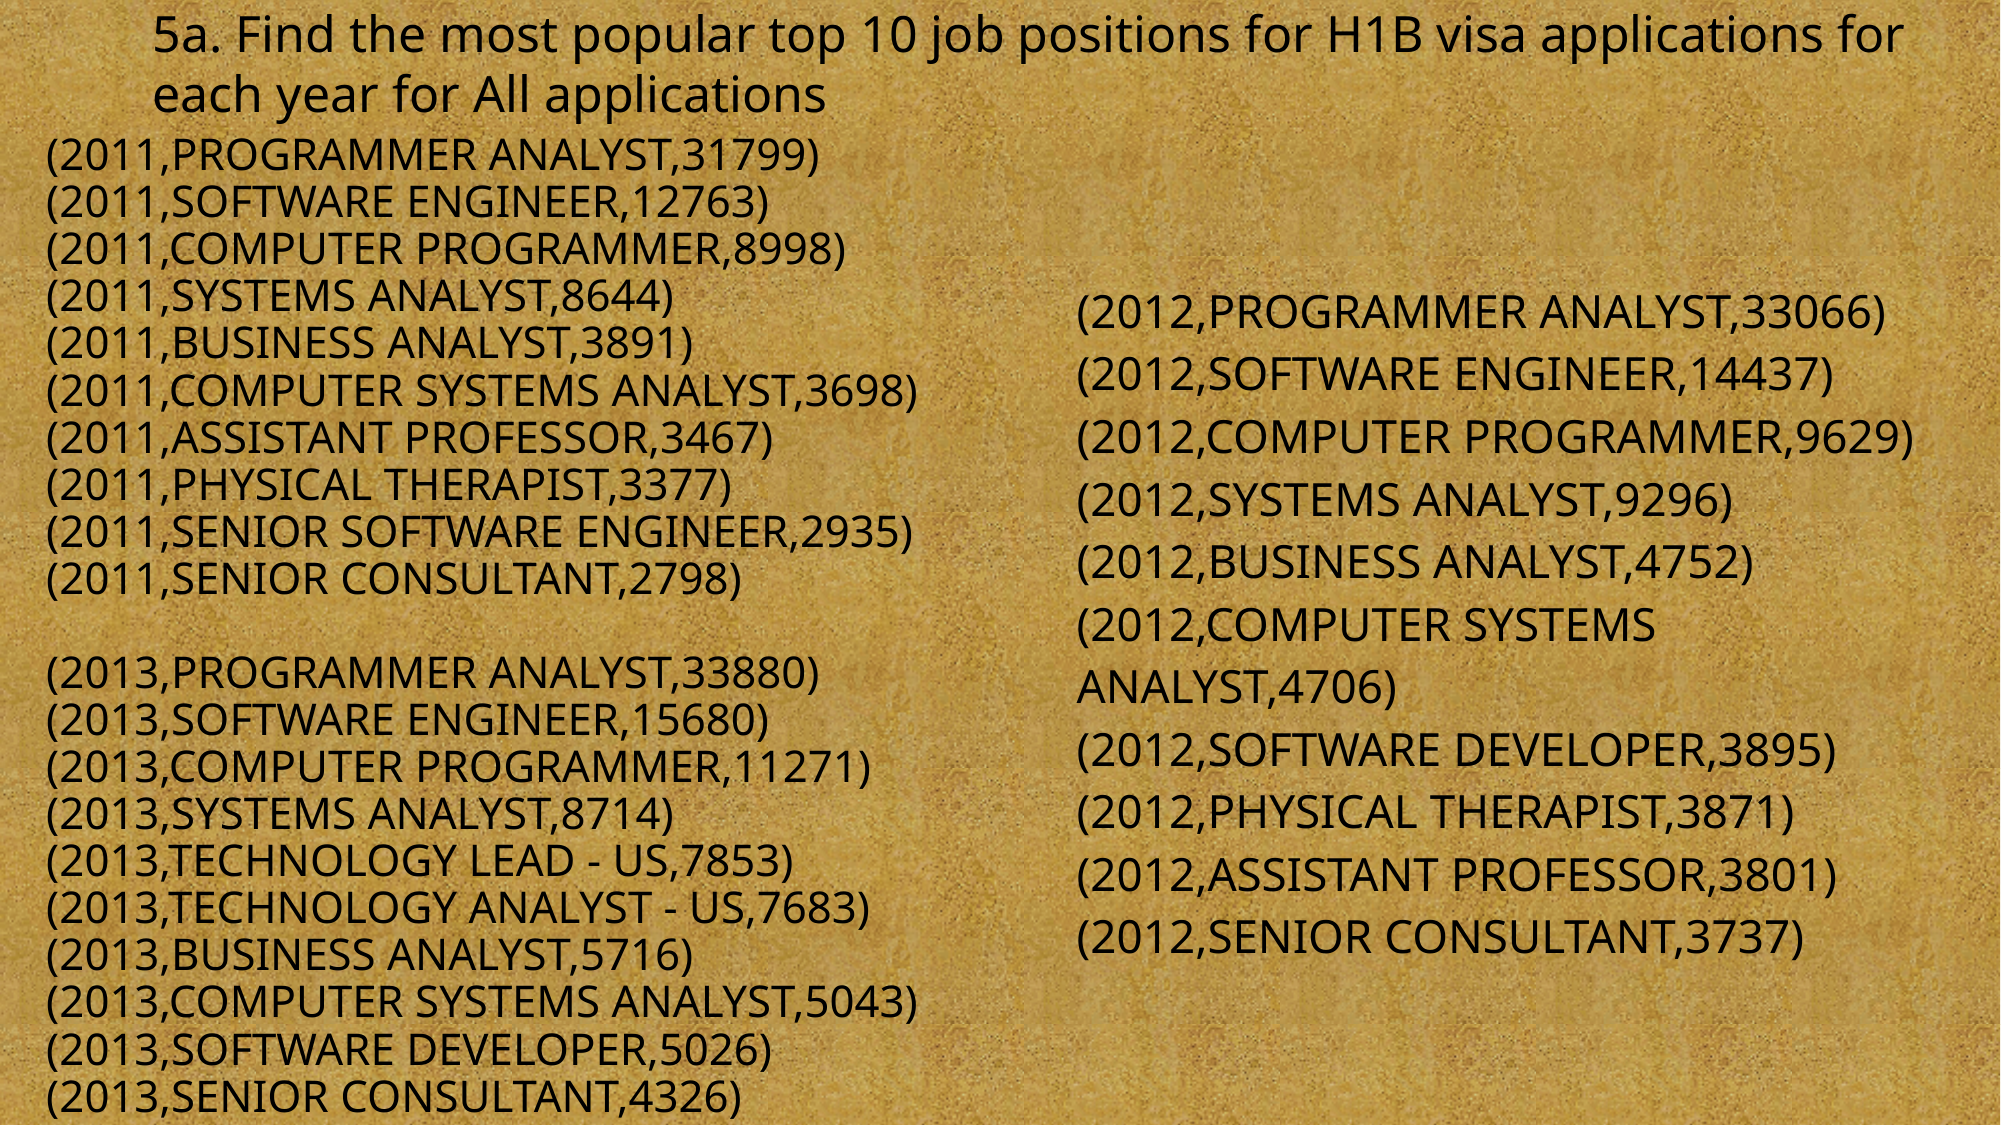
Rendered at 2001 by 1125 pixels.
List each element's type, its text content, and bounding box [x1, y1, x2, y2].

list (2011,PROGRAMMER ANALYST,31799) (2011,SOFTWARE ENGINEER,12763) (2011,COMPUTER PROGRAMMER,8998) (2011,SYSTEMS ANALYST,8644) (2011,BUSINESS ANALYST,3891) (2011,COMPUTER SYSTEMS ANALYST,3698) (2011,ASSISTANT PROFESSOR,3467) (2011,PHYSICAL THERAPIST,3377) (2011,SENIOR SOFTWARE ENGINEER,2935) (2011,SENIOR CONSULTANT,2798) (2013,PROGRAMMER ANALYST,33880) (2013,SOFTWARE ENGINEER,15680) (2013,COMPUTER PROGRAMMER,11271) (2013,SYSTEMS ANALYST,8714) (2013,TECHNOLOGY LEAD - US,7853) (2013,TECHNOLOGY ANALYST - US,7683) (2013,BUSINESS ANALYST,5716) (2013,COMPUTER SYSTEMS ANALYST,5043) (2013,SOFTWARE DEVELOPER,5026) (2013,SENIOR CONSULTANT,4326) [46, 133, 2000, 1125]
picture [0, 0, 2001, 1125]
title 5a. Find the most popular top 10 job positions for H1B visa applications for each year for All applications [137, 22, 1925, 131]
text_box (2012,PROGRAMMER ANALYST,33066) (2012,SOFTWARE ENGINEER,14437) (2012,COMPUTER PROGRAMMER,9629) (2012,SYSTEMS ANALYST,9296) (2012,BUSINESS ANALYST,4752) (2012,COMPUTER SYSTEMS ANALYST,4706) (2012,SOFTWARE DEVELOPER,3895) (2012,PHYSICAL THERAPIST,3871) (2012,ASSISTANT PROFESSOR,3801) (2012,SENIOR CONSULTANT,3737) [1061, 271, 1971, 1125]
